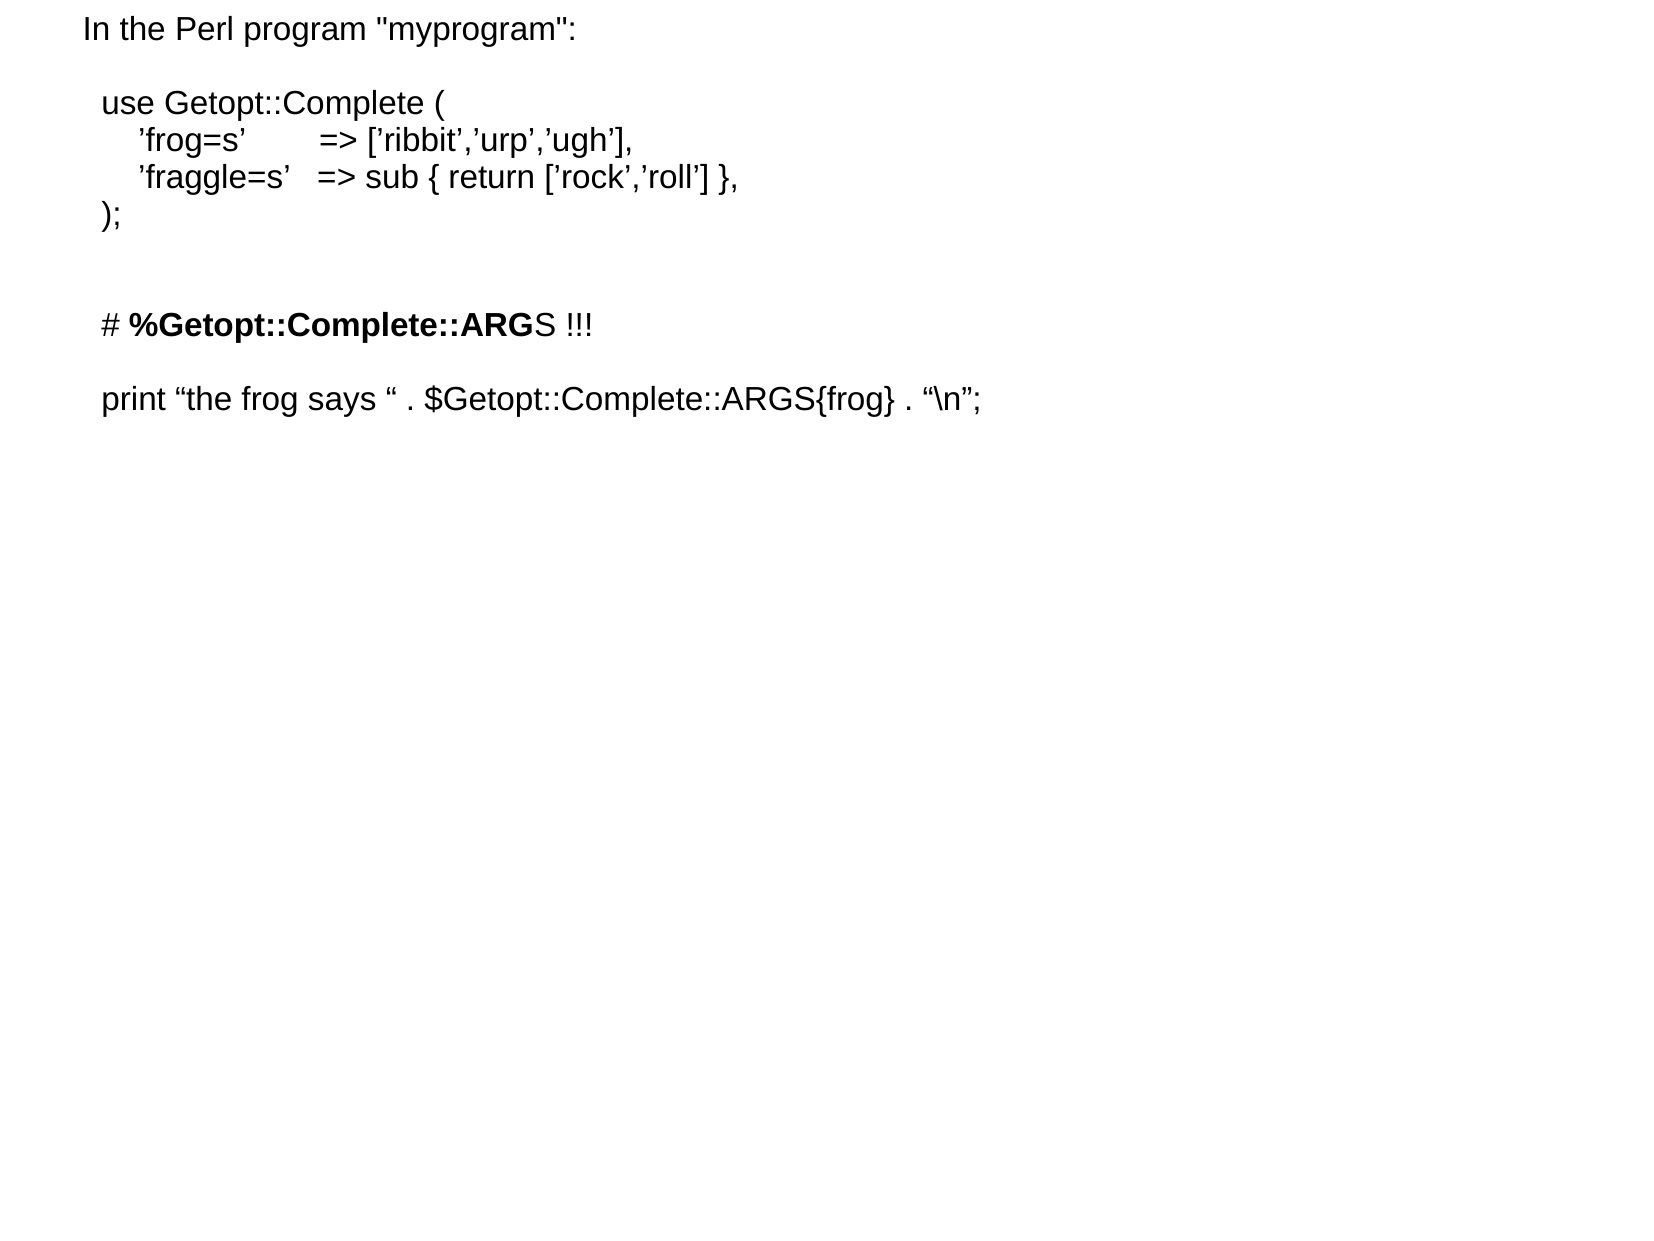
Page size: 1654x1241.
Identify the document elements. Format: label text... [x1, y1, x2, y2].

subtitle In the Perl program "myprogram": use Getopt::Complete ( ’frog=s’ => [’ribbit’,’urp’,’ugh’], ’fraggle=s’ => sub { return [’rock’,’roll’] }, ); # %Getopt::Complete::ARGS !!! print “the frog says “ . $Getopt::Complete::ARGS{frog} . “\n”; [82, 10, 1571, 1070]
